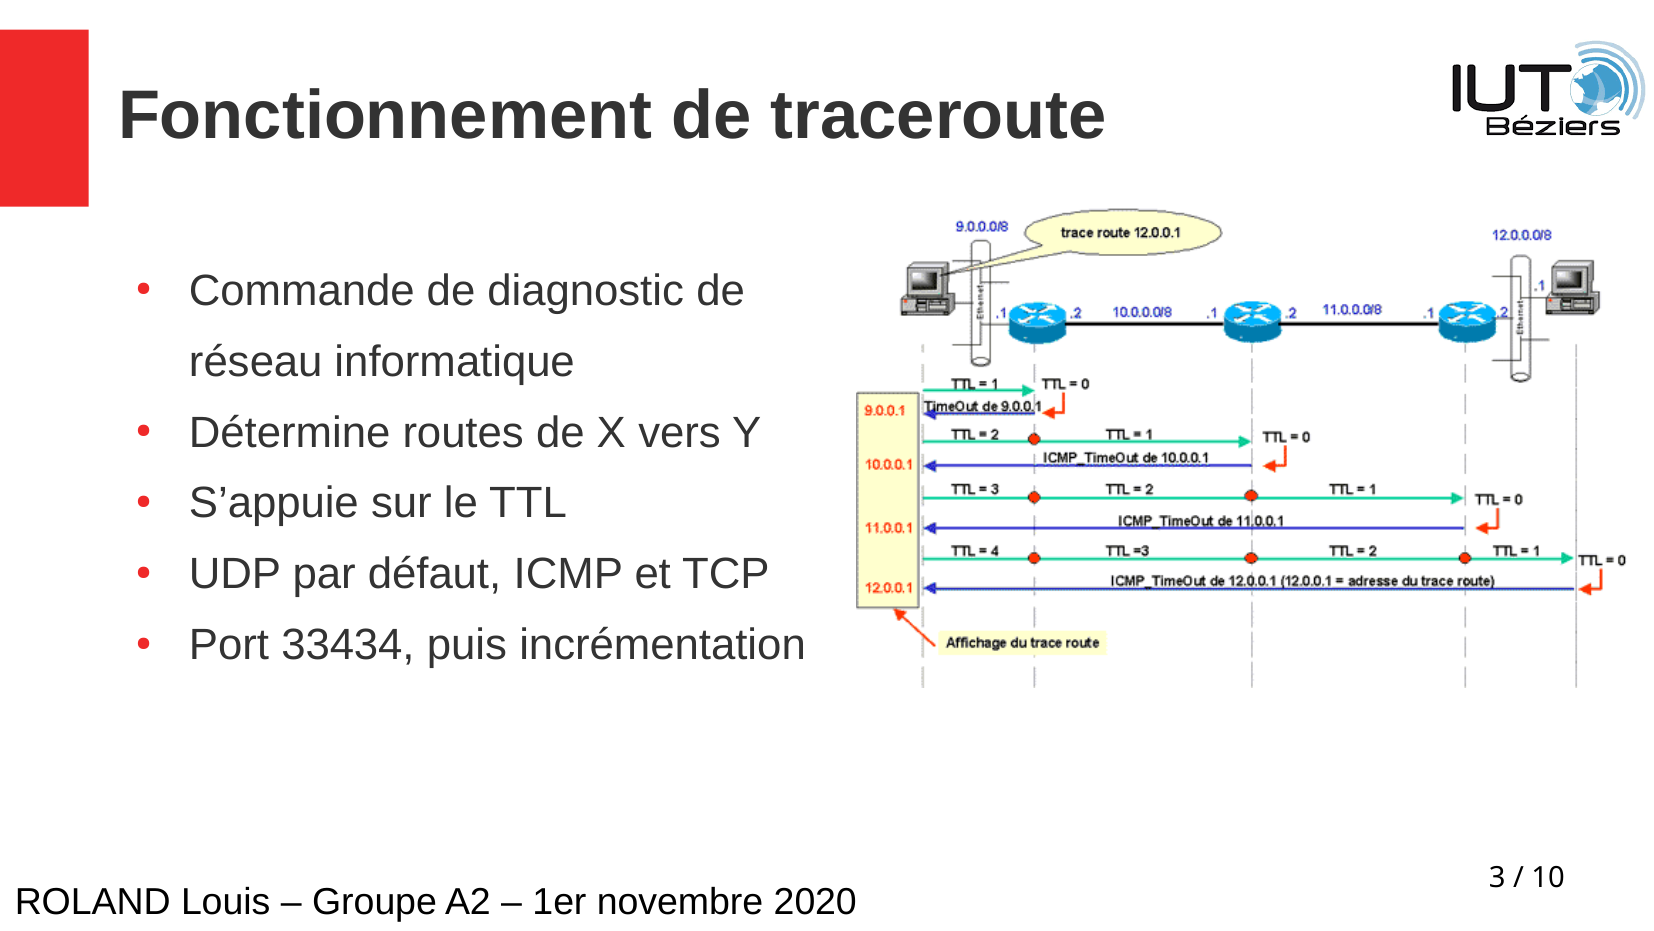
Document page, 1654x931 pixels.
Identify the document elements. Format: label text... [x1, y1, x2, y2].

list Commande de diagnostic de réseau informatique Détermine routes de X vers Y S’appuie sur le TTL UDP par défaut, ICMP et TCP Port 33434, puis incrémentation [118, 265, 1536, 806]
picture [1443, 11, 1654, 160]
picture [856, 206, 1634, 688]
text_box ROLAND Louis – Groupe A2 – 1er novembre 2020 [0, 873, 1477, 931]
title Fonctionnement de traceroute [118, 37, 1571, 193]
